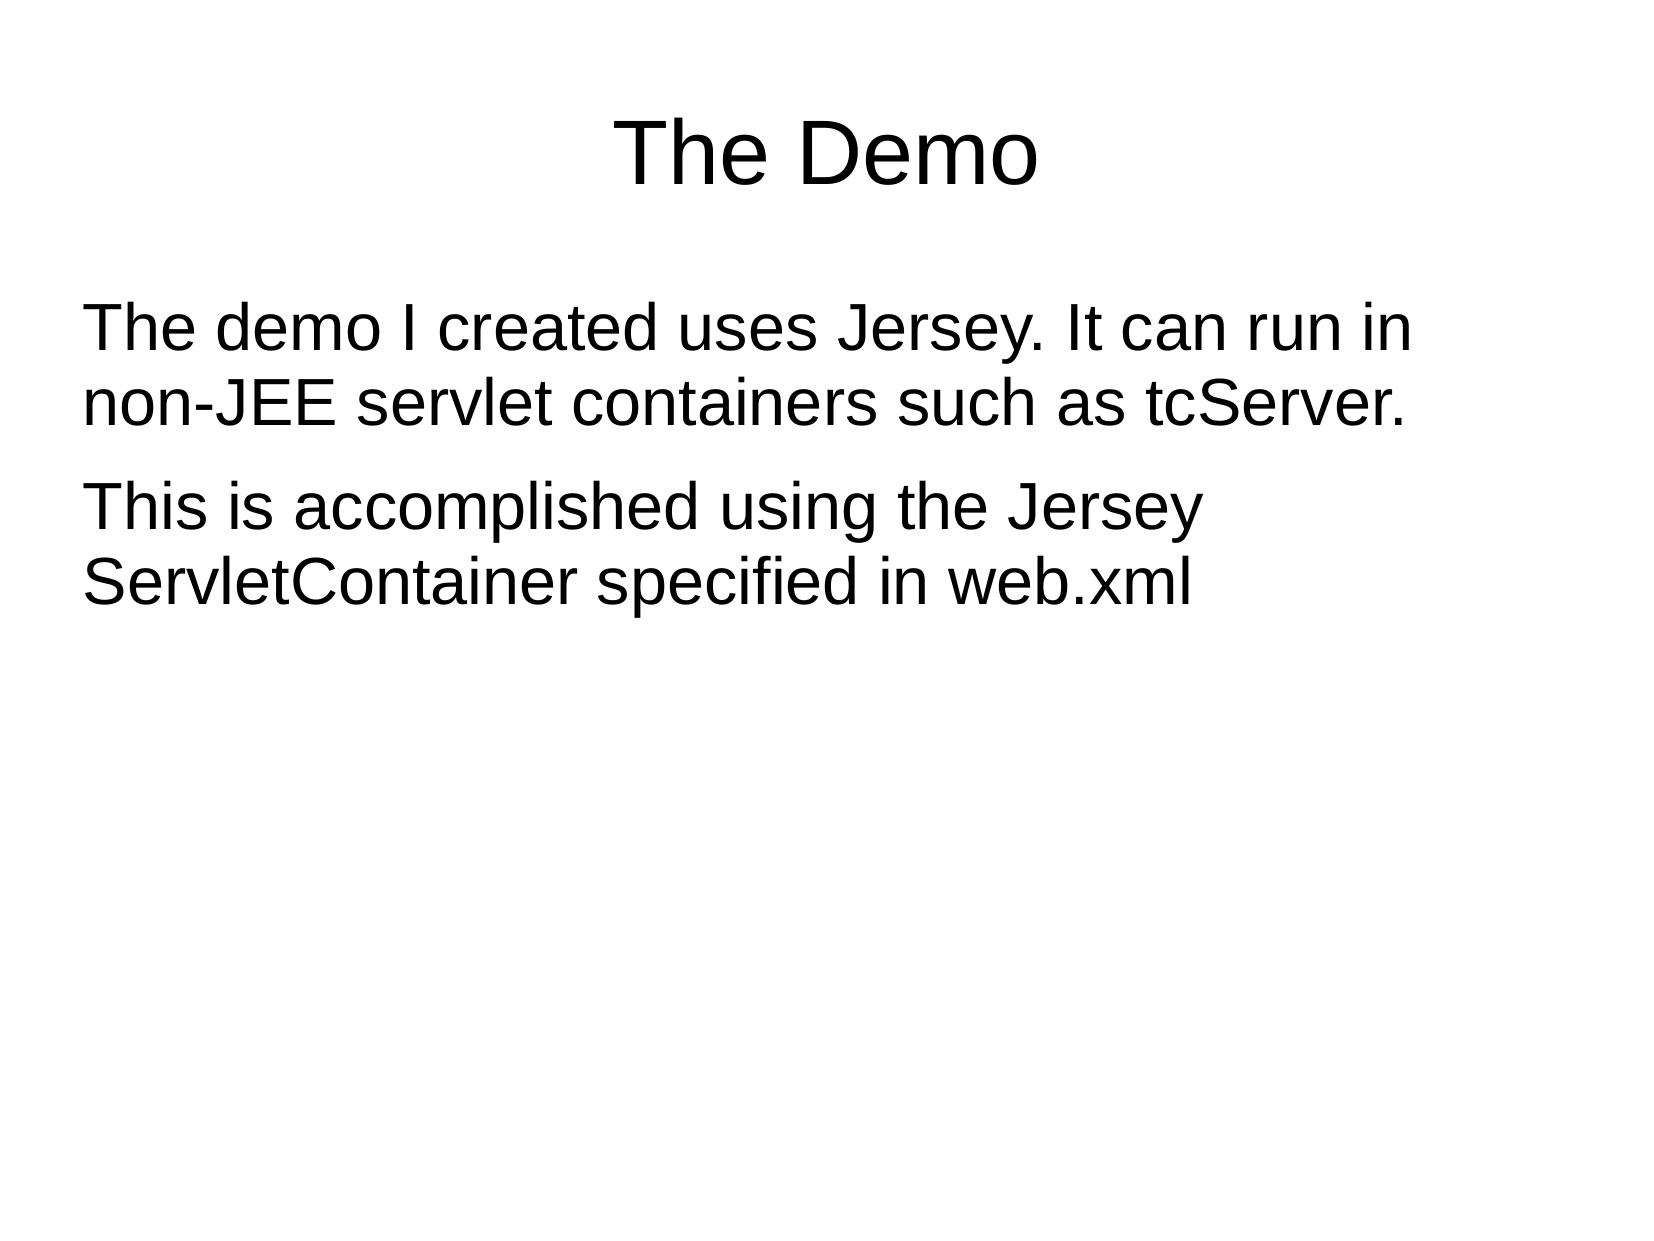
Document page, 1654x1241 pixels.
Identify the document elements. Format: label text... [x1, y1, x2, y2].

list The demo I created uses Jersey. It can run in non-JEE servlet containers such as tcServer. This is accomplished using the Jersey ServletContainer specified in web.xml [82, 290, 1538, 1010]
title The Demo [82, 49, 1571, 257]
